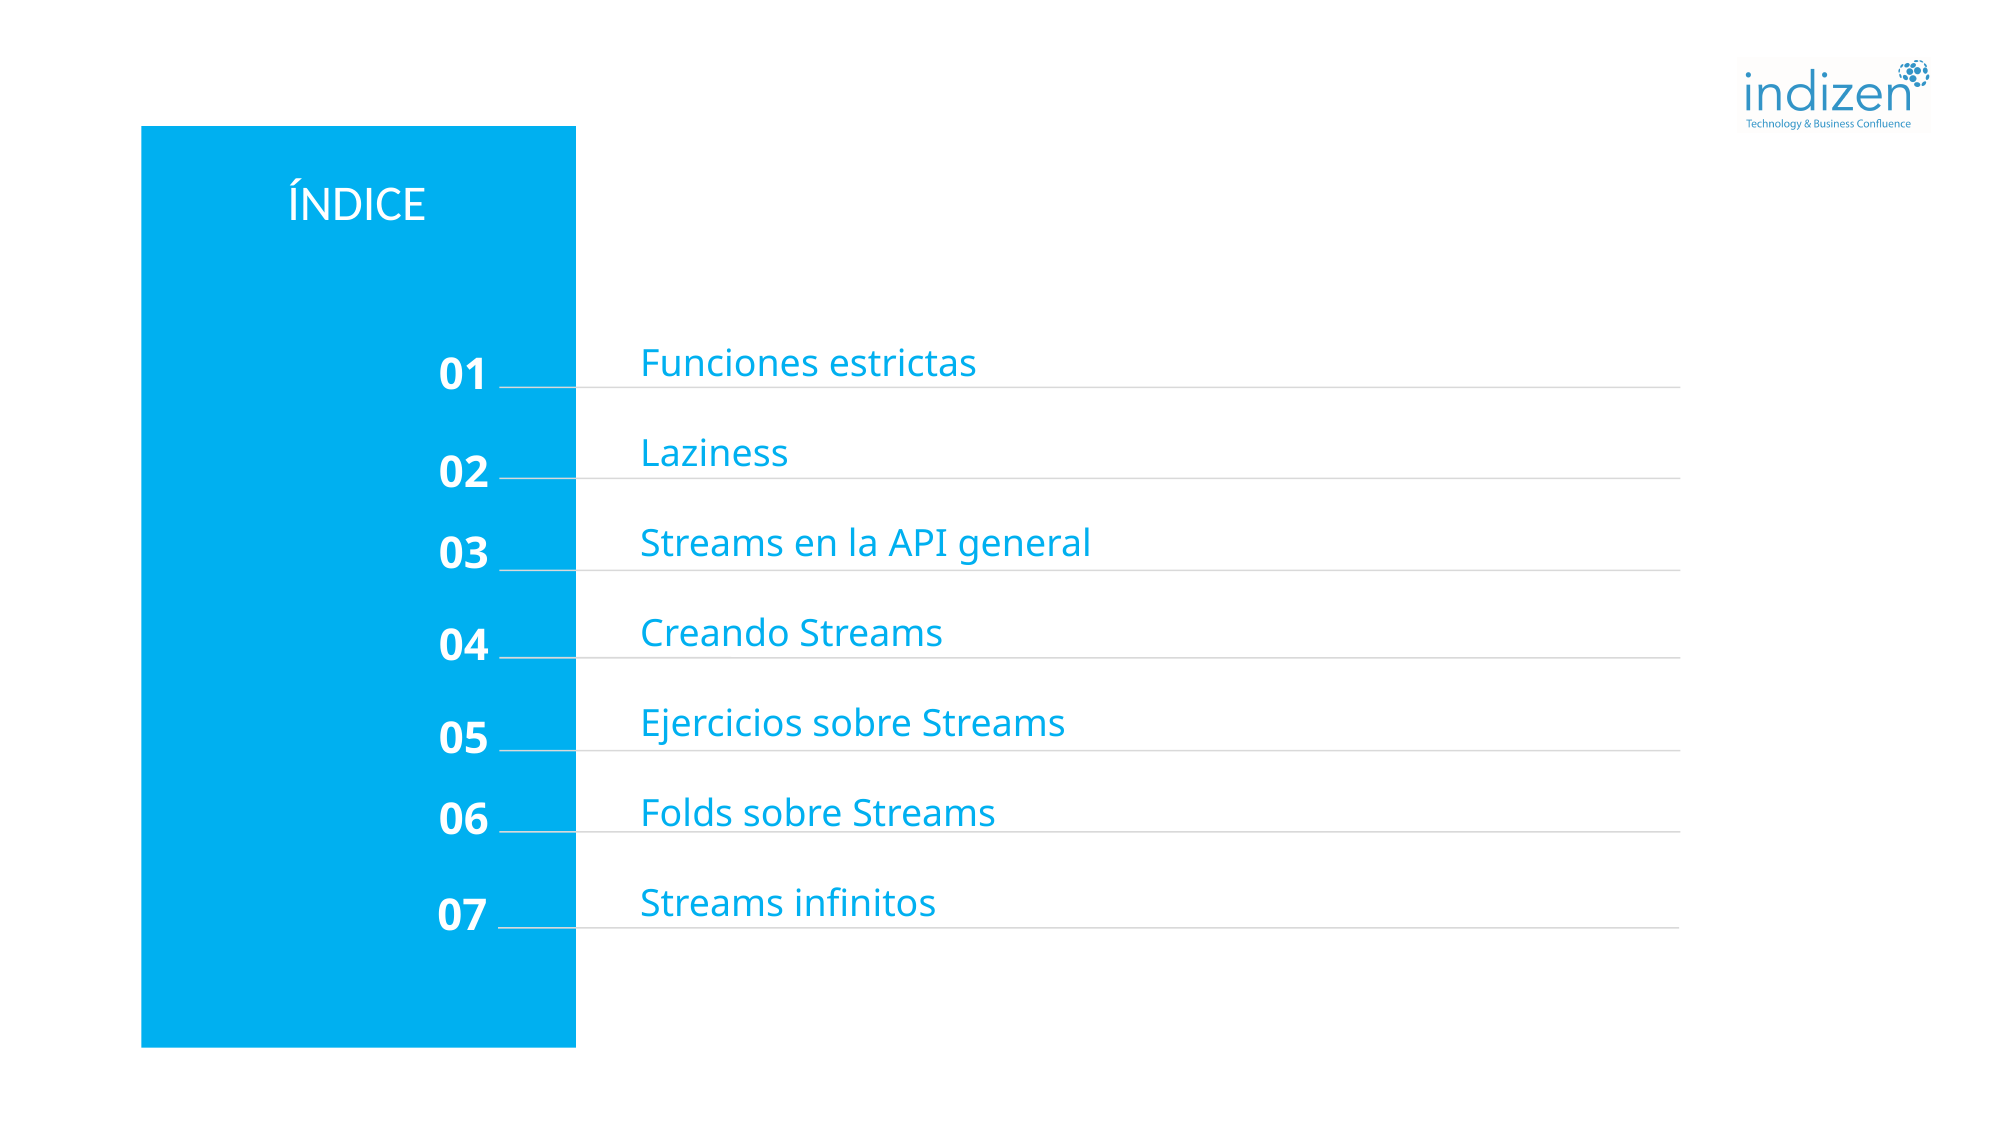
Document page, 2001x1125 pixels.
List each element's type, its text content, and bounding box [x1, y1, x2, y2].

text_box ÍNDICE [272, 163, 445, 238]
text_box 04 [418, 606, 522, 679]
text_box [141, 126, 576, 1048]
text_box 06 [418, 780, 522, 853]
text_box Funciones estrictas Laziness Streams en la API general Creando Streams Ejercicios sobre Streams Folds sobre Streams Streams infinitos [620, 329, 1800, 1014]
text_box 03 [418, 515, 522, 588]
text_box 02 [418, 433, 522, 507]
text_box 01 [418, 335, 522, 408]
picture [1737, 57, 1931, 133]
text_box 05 [418, 699, 522, 772]
text_box 07 [417, 876, 521, 950]
